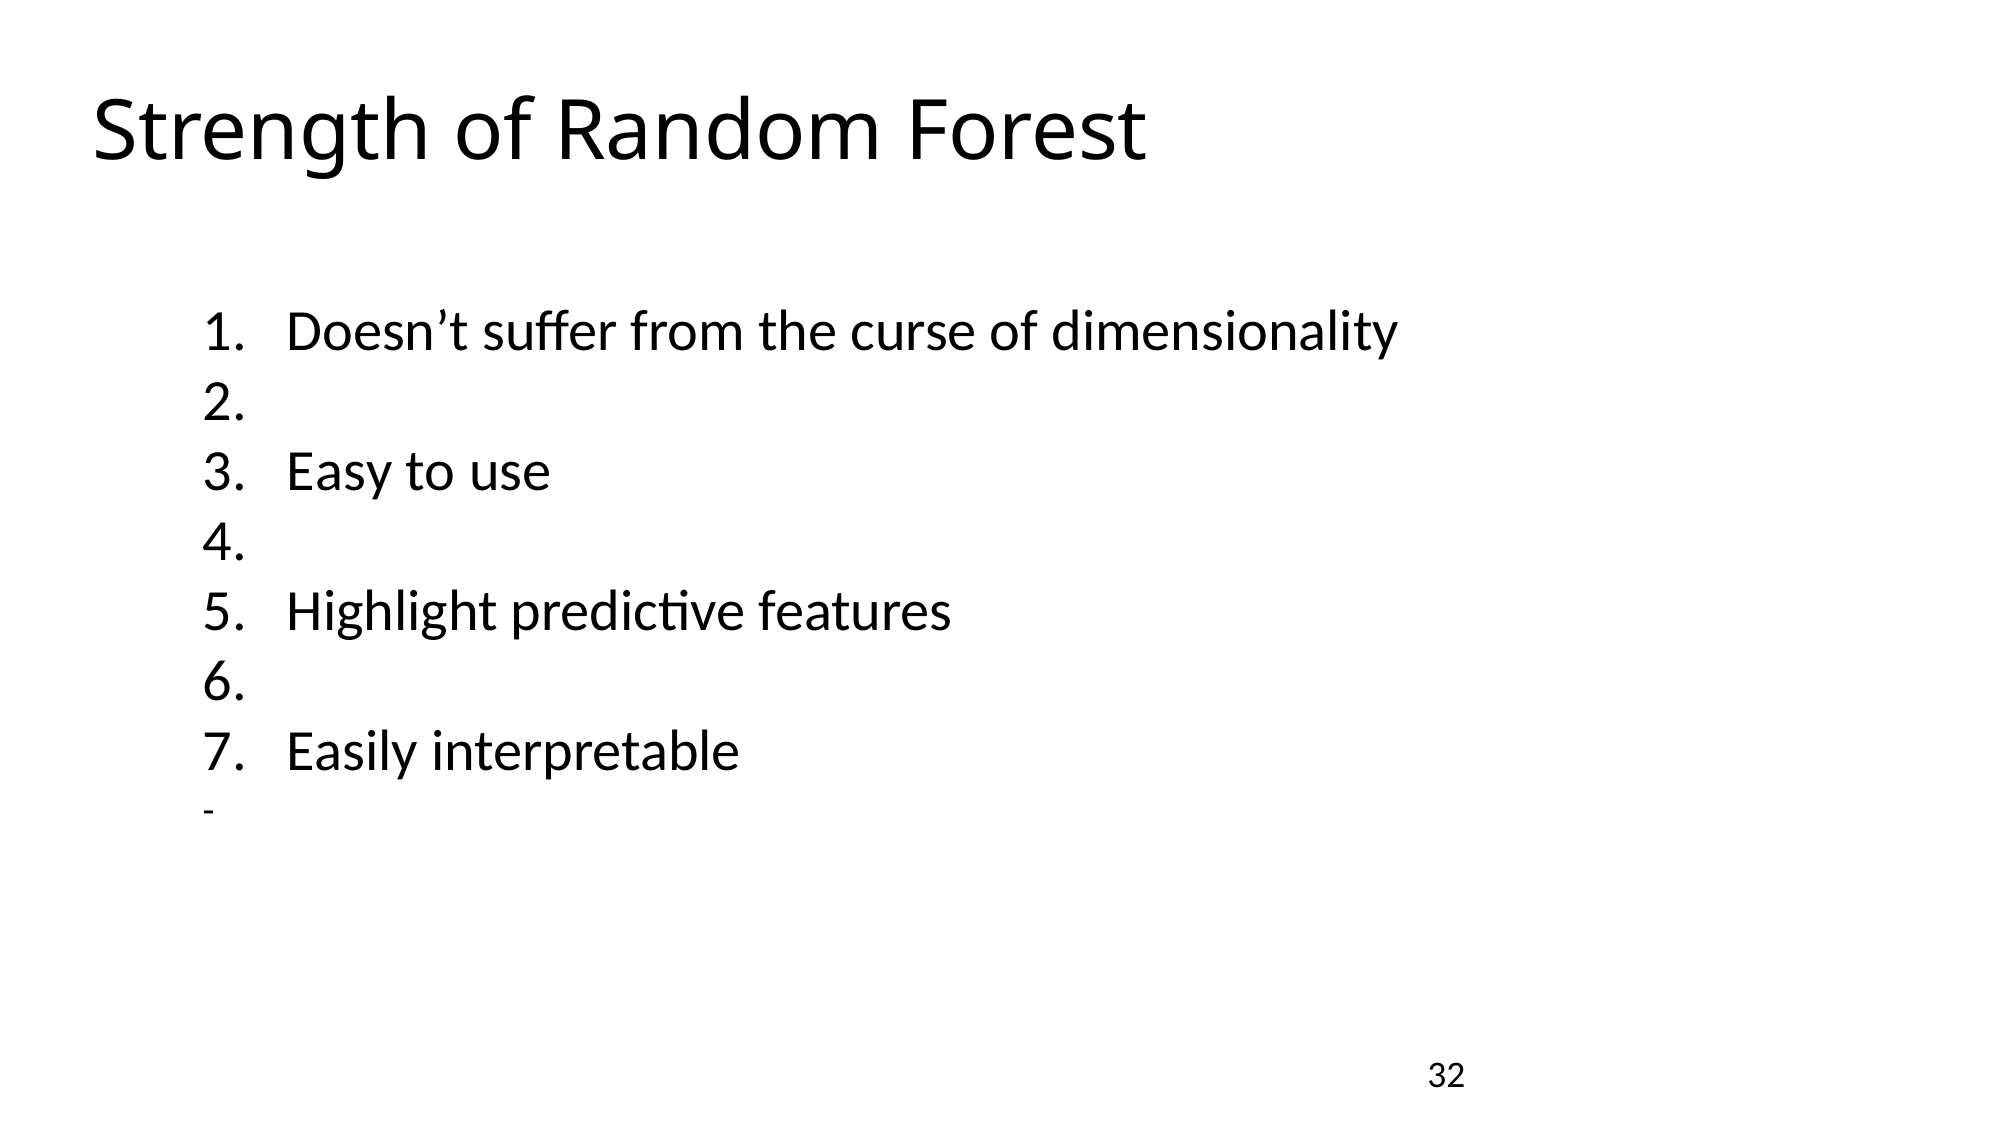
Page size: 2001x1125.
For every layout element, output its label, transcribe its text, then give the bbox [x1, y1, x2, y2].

text_box Strength of Random Forest [77, 68, 1417, 185]
text_box [1412, 1042, 1863, 1103]
text_box Doesn’t suffer from the curse of dimensionality Easy to use Highlight predictive features Easily interpretable [187, 284, 1736, 841]
